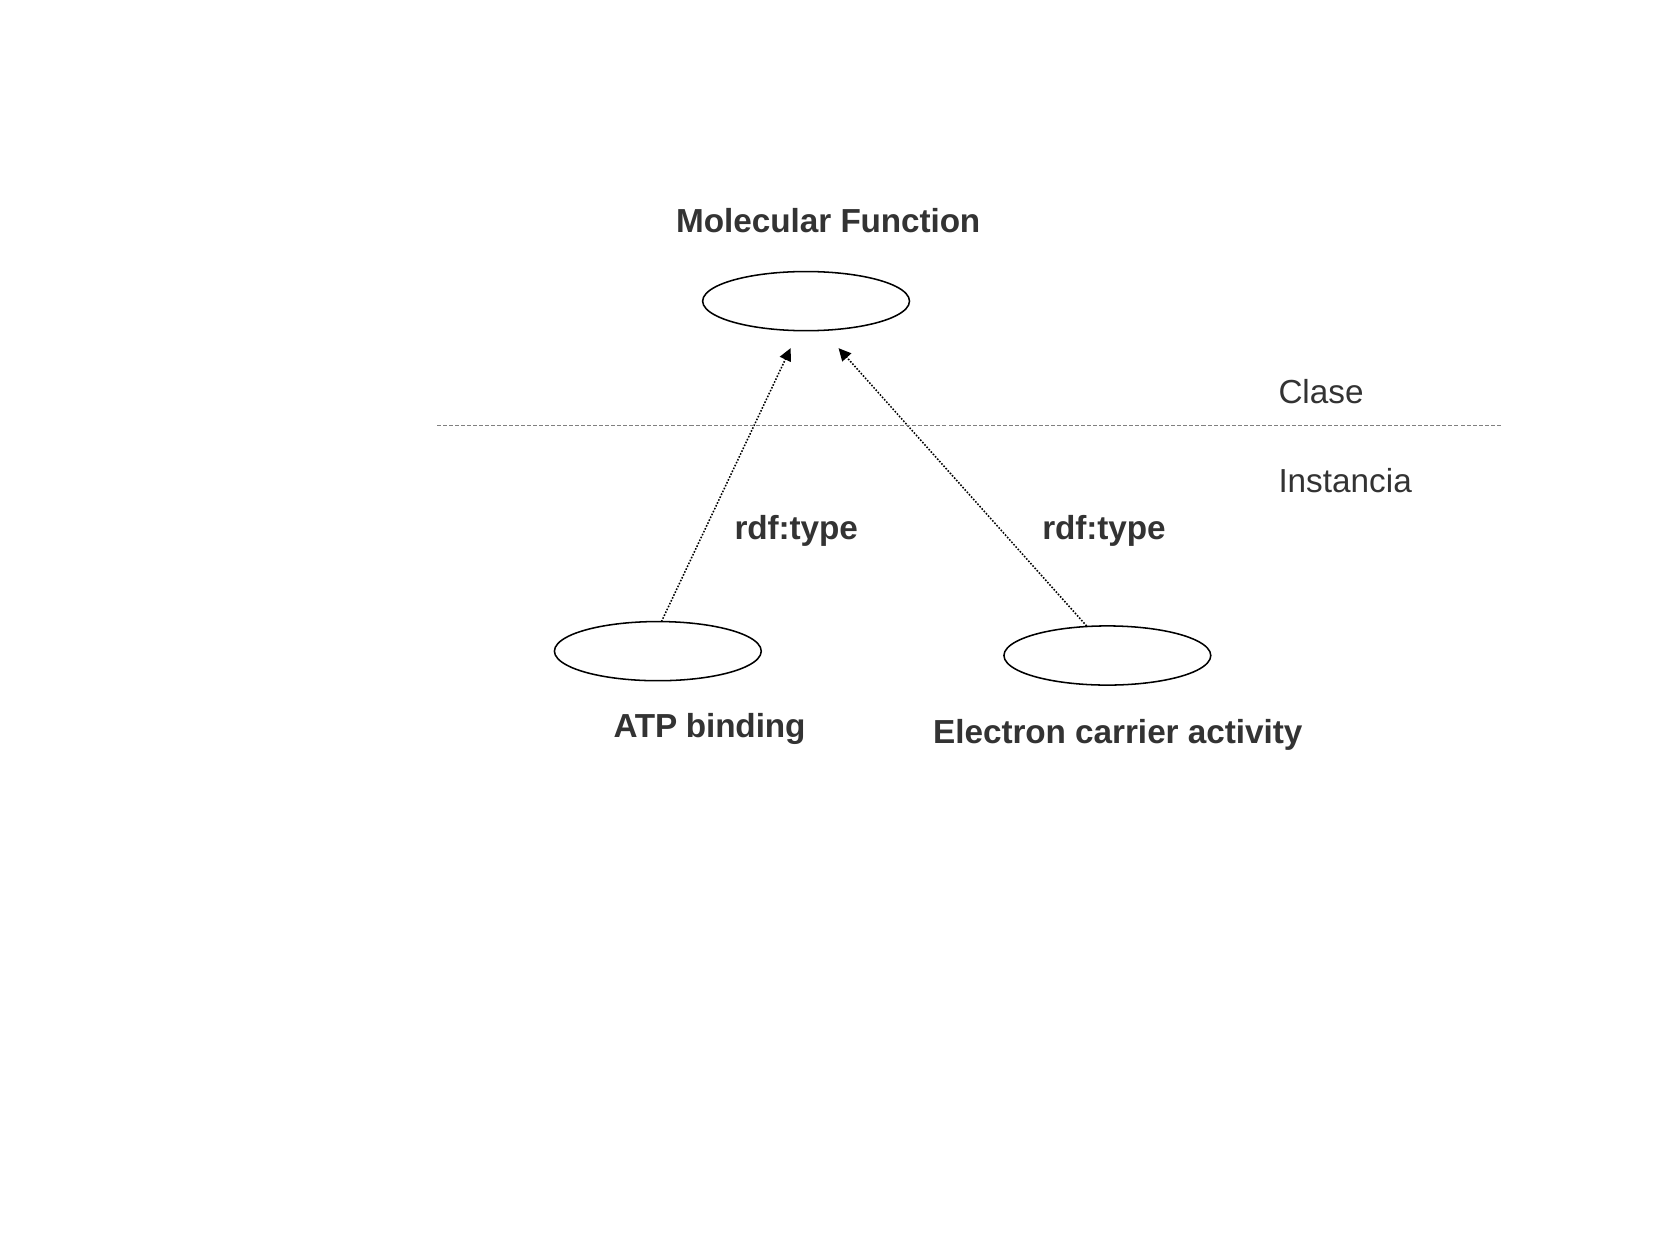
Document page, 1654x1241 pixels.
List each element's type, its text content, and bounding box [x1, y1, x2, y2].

text_box Instancia [1263, 454, 1489, 508]
text_box rdf:type [1027, 502, 1253, 556]
text_box Electron carrier activity [933, 708, 1359, 756]
text_box ATP binding [613, 701, 850, 750]
text_box Molecular Function [661, 195, 1040, 249]
text_box Clase [1263, 366, 1489, 419]
text_box rdf:type [719, 502, 945, 556]
